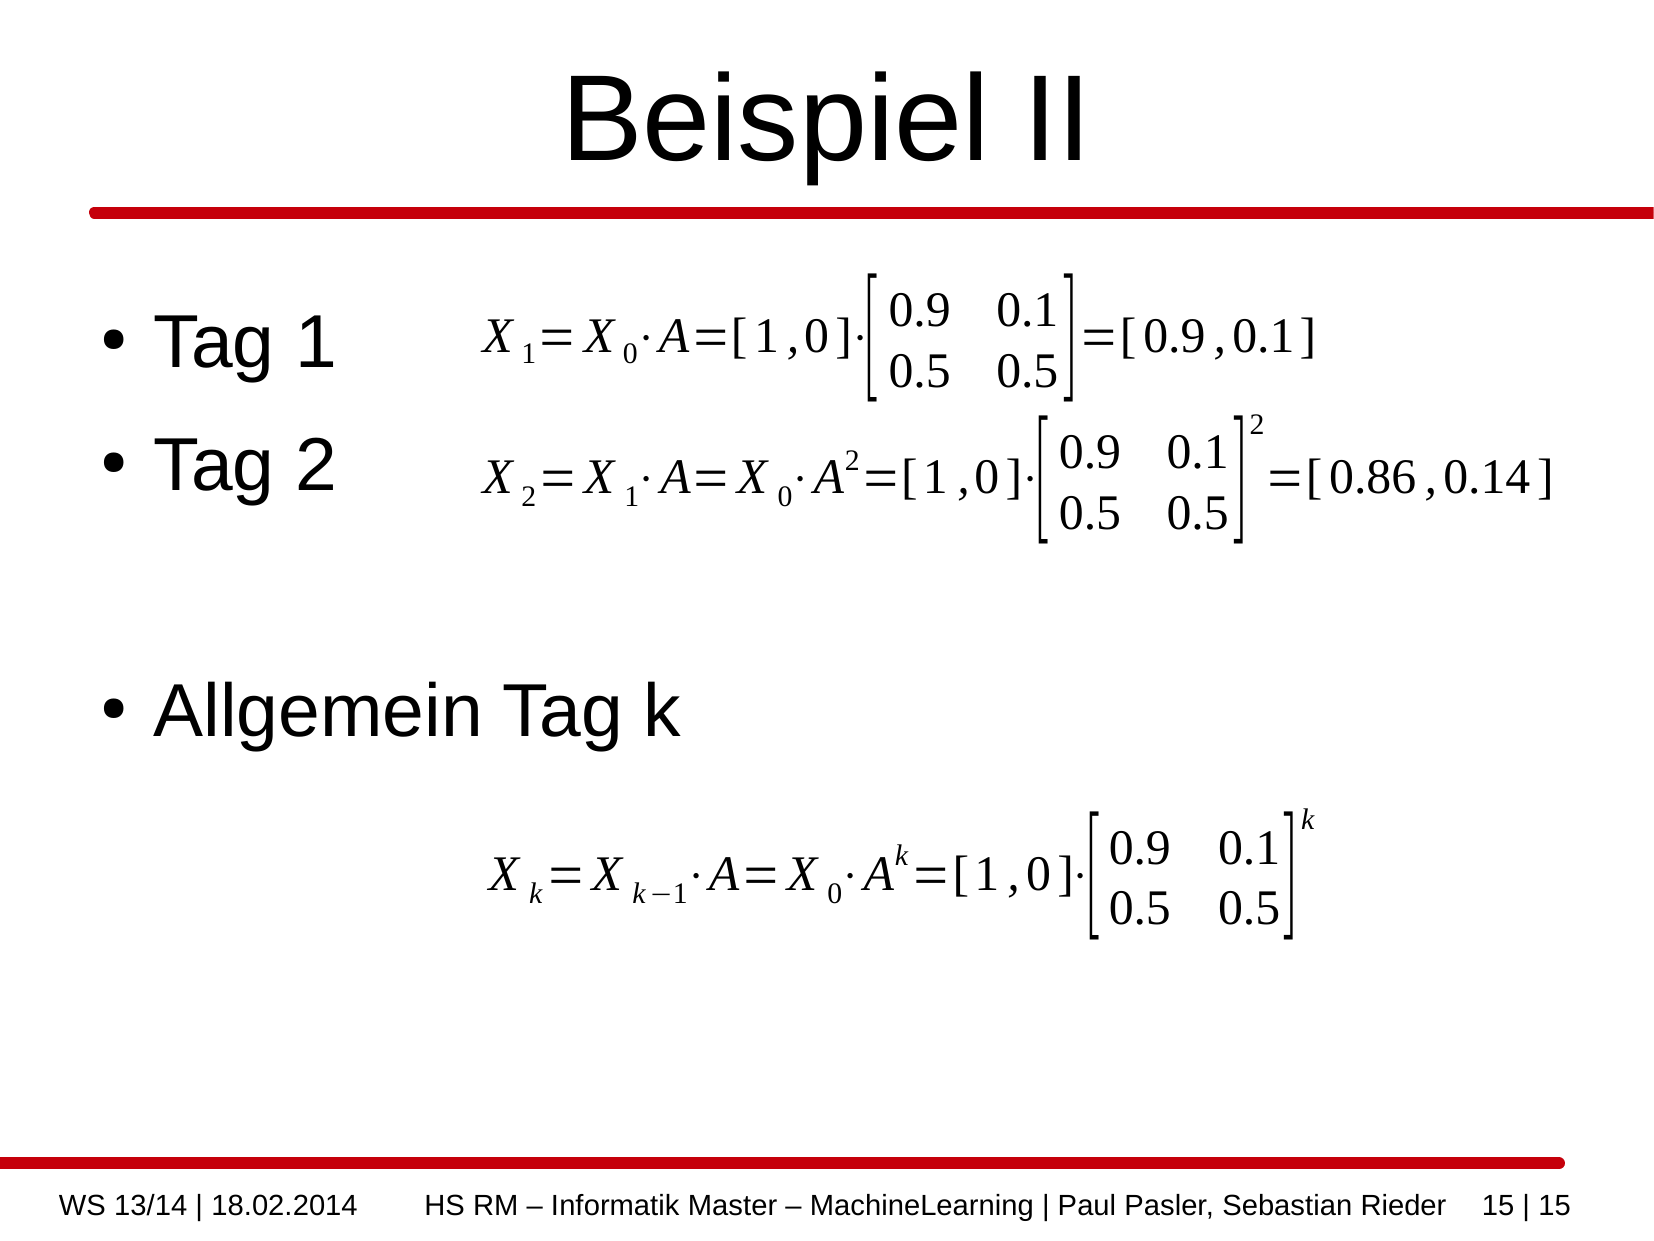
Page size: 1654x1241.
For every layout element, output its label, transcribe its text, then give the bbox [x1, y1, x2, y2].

title Beispiel II [82, 47, 1571, 189]
chart [469, 271, 1560, 546]
chart [475, 803, 1323, 943]
list Tag 1 Tag 2 Allgemein Tag k [82, 299, 1571, 1019]
